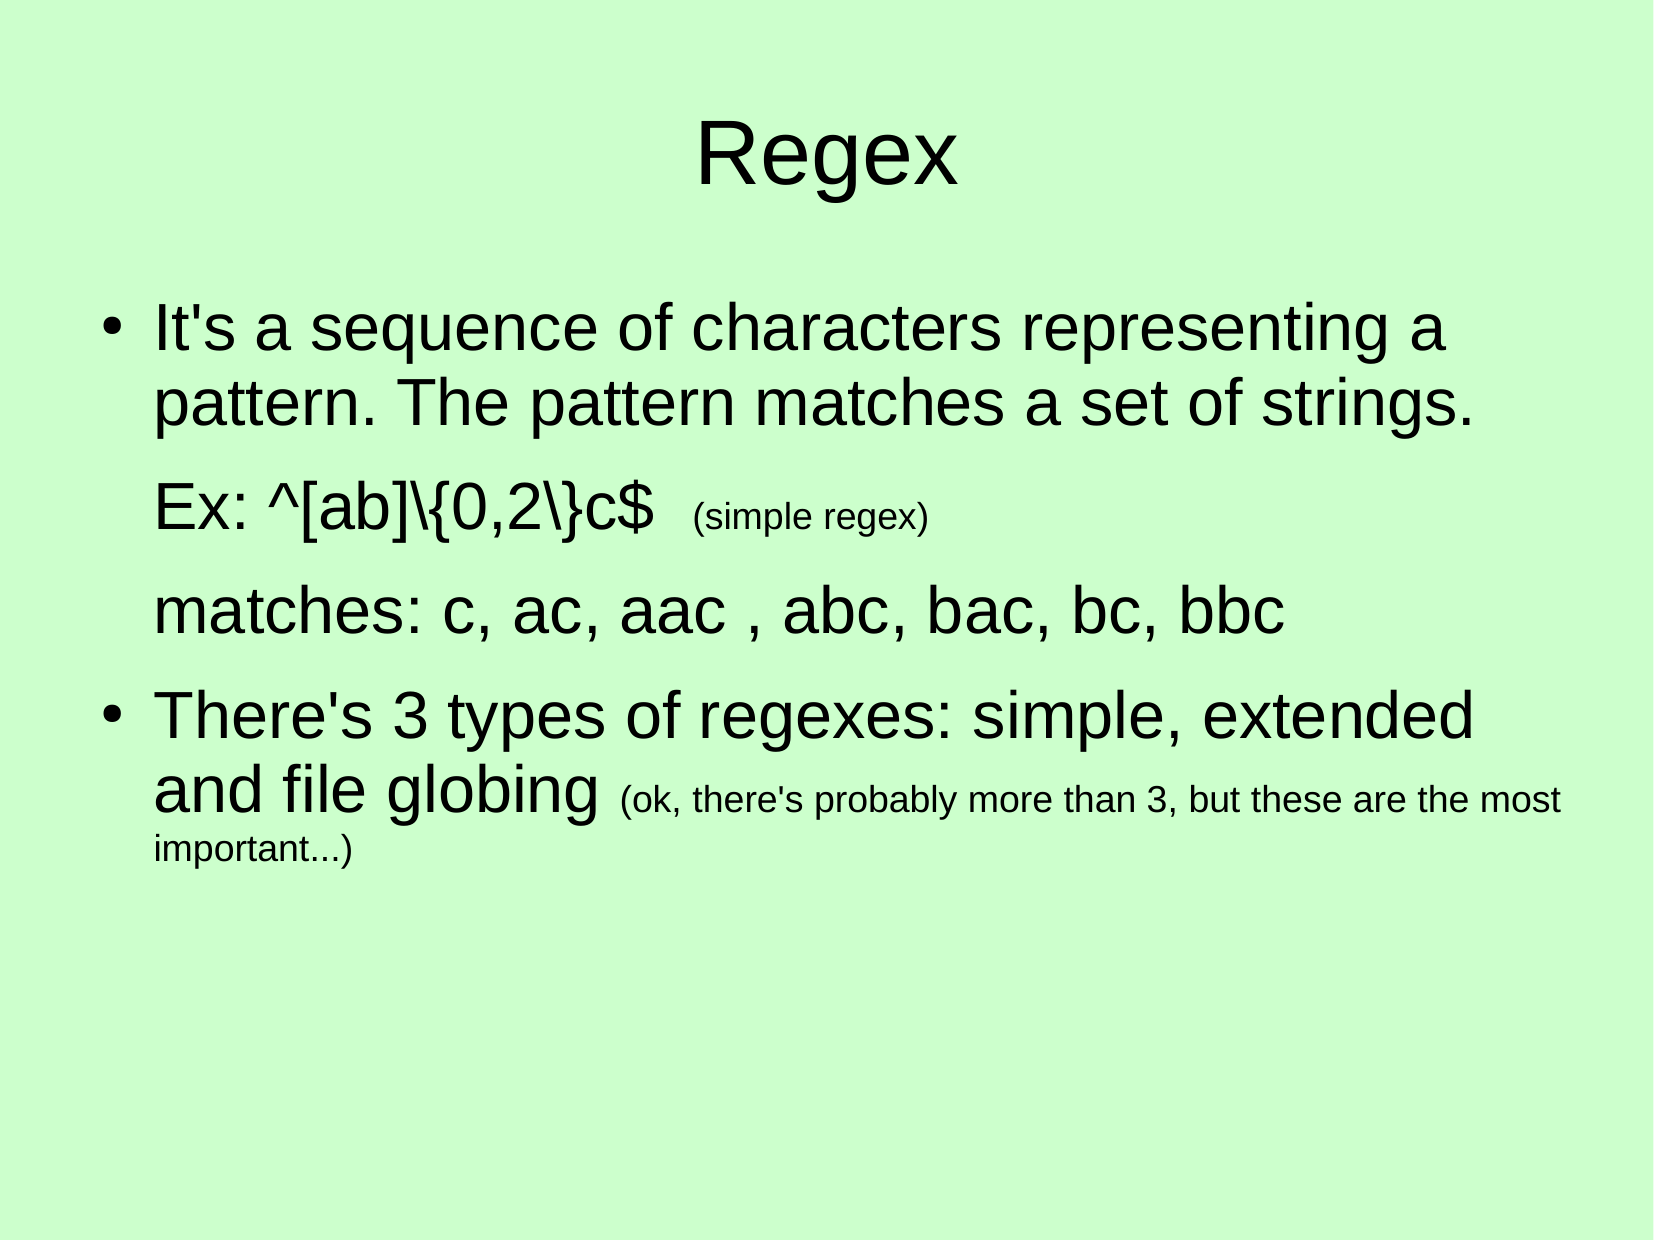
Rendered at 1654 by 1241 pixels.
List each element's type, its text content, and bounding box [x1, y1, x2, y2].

title Regex [82, 49, 1571, 257]
list It's a sequence of characters representing a pattern. The pattern matches a set of strings. Ex: ^[ab]\{0,2\}c$ (simple regex) matches: c, ac, aac , abc, bac, bc, bbc There's 3 types of regexes: simple, extended and file globing (ok, there's probably more than 3, but these are the most important...) [82, 290, 1571, 1010]
